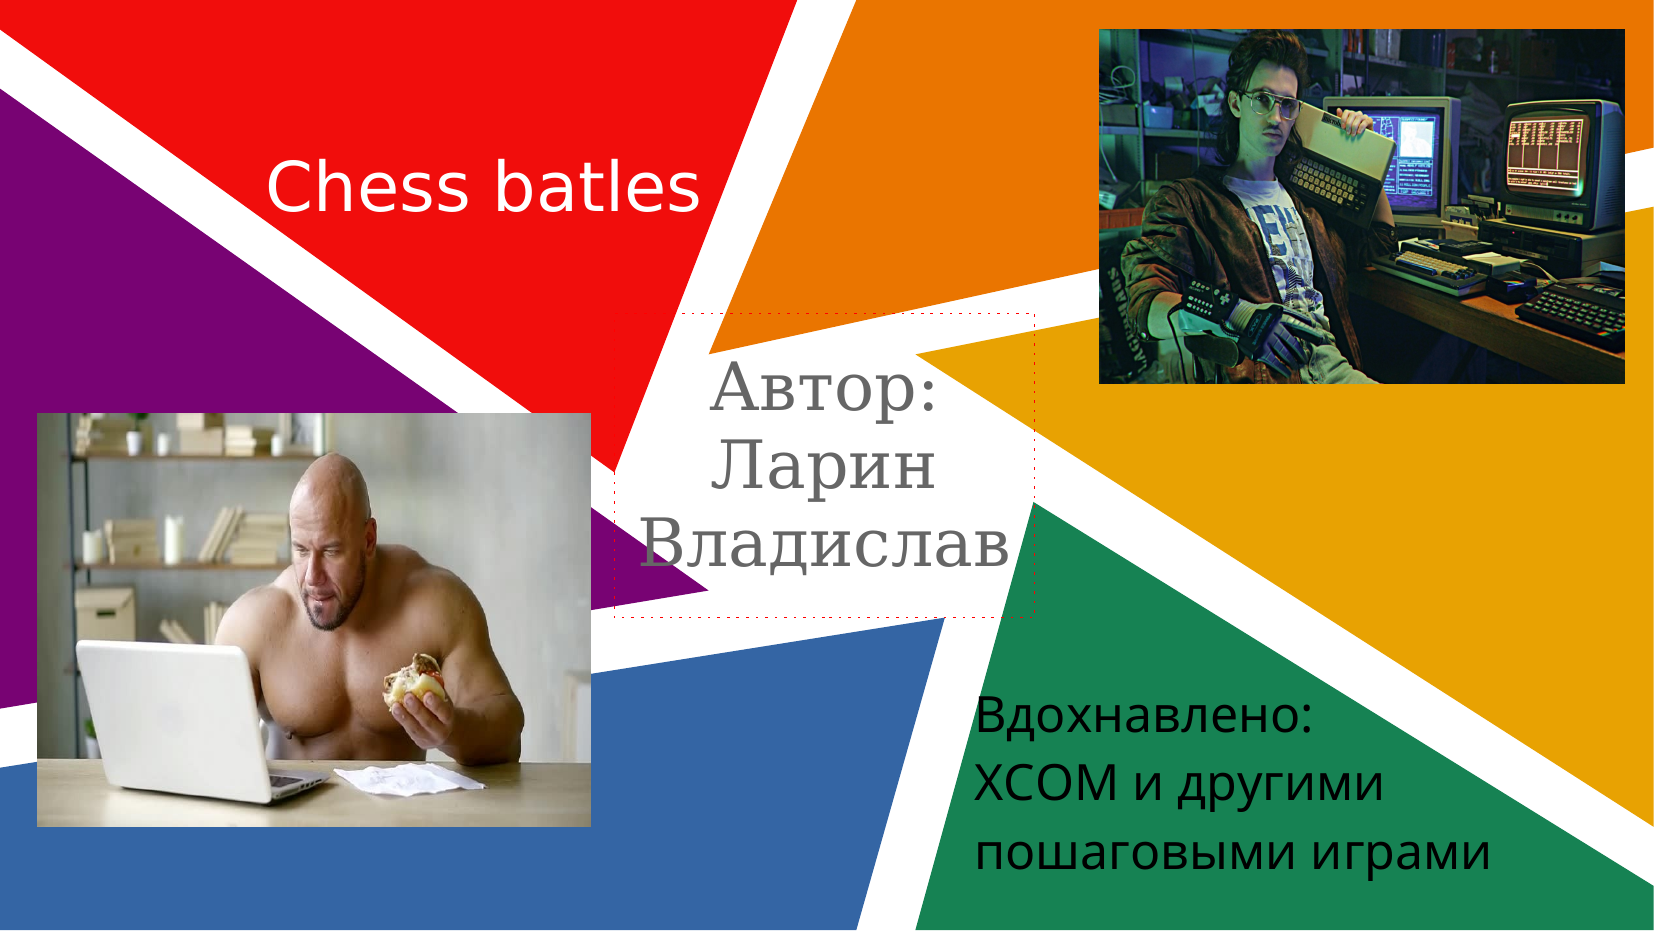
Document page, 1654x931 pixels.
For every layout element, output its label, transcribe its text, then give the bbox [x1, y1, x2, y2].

title Chess batles [82, 110, 886, 266]
picture [37, 413, 591, 827]
subtitle Автор: Ларин Владислав [614, 313, 1035, 618]
text_box Вдохнавлено: XCOM и другими пошаговыми играми [974, 679, 1565, 884]
picture [1099, 29, 1625, 384]
